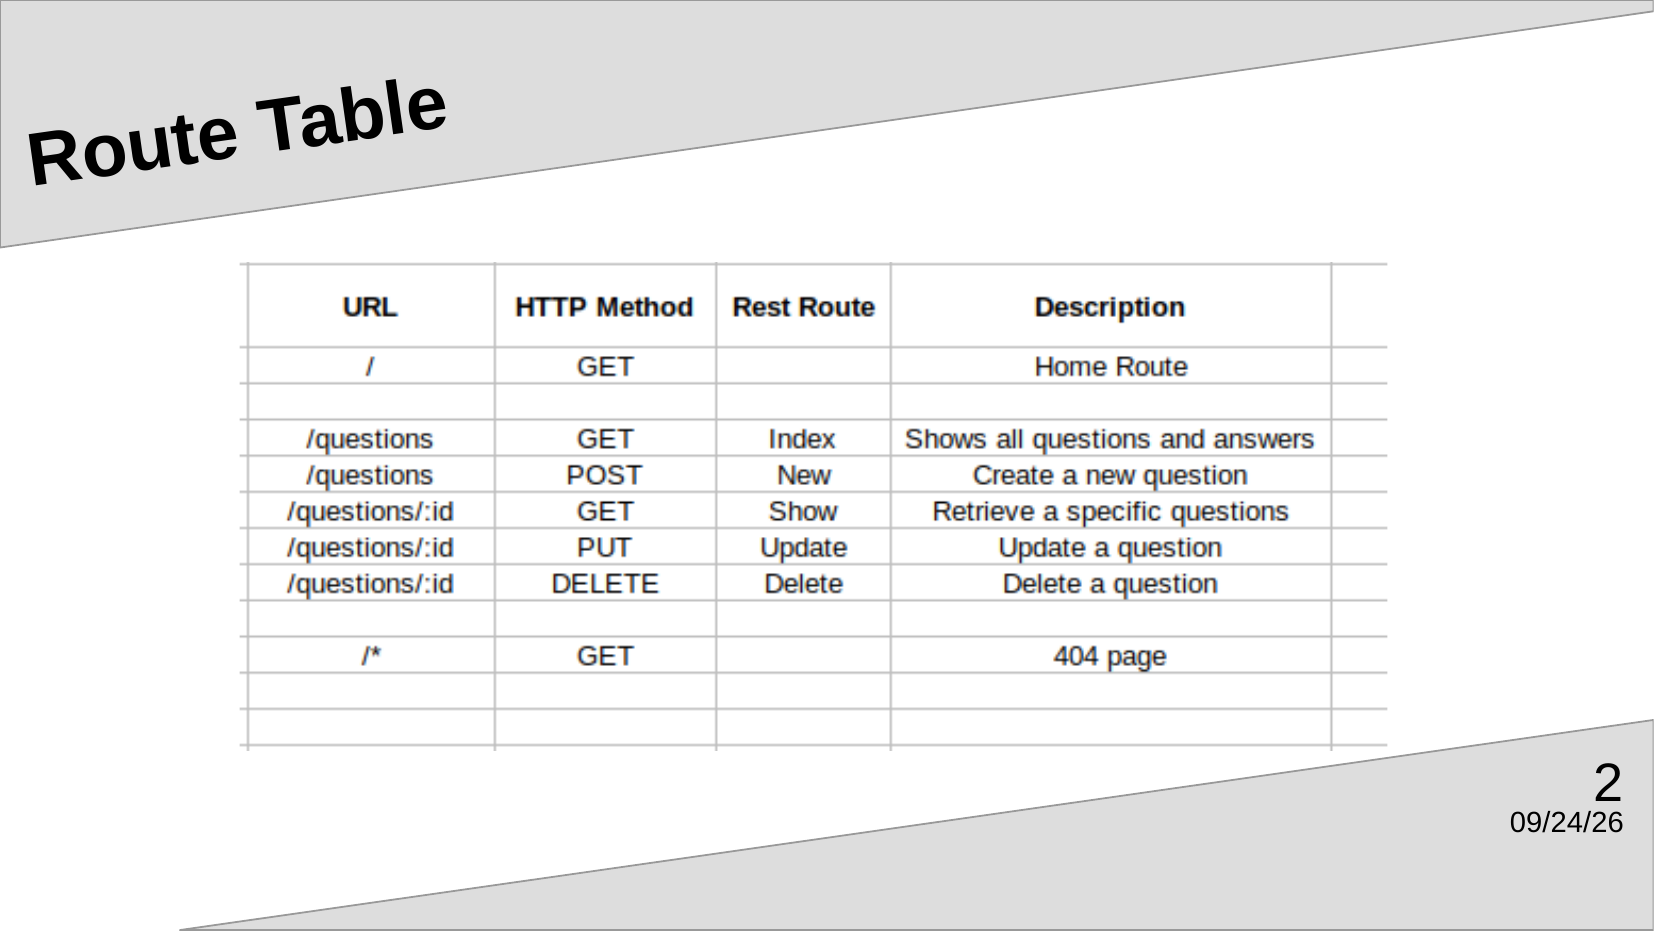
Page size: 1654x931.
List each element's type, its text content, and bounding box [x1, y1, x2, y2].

title Route Table [16, 0, 1501, 239]
picture [239, 262, 1388, 751]
